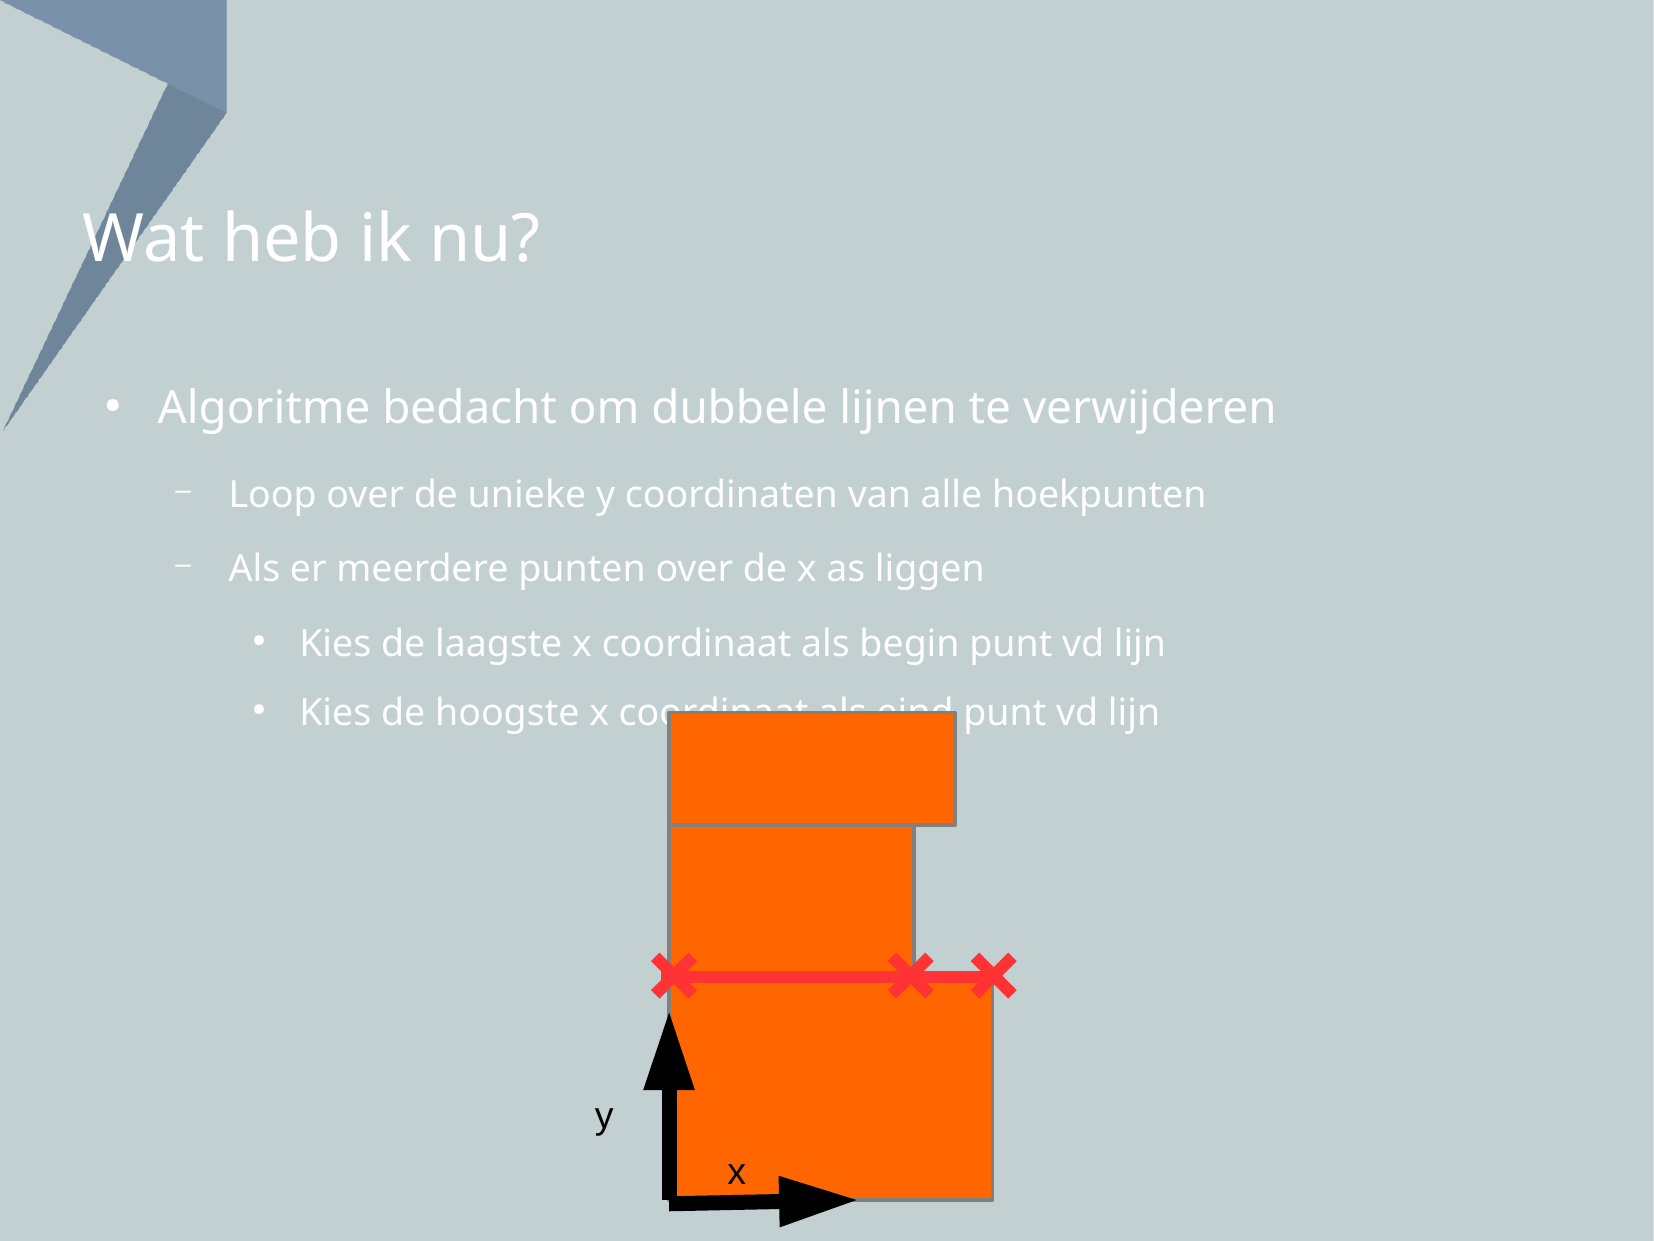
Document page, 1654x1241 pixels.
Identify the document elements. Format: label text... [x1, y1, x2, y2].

picture [0, 0, 1654, 1241]
text_box [669, 983, 993, 1201]
title Wat heb ik nu? [82, 139, 1571, 332]
text_box x [712, 1143, 788, 1201]
text_box y [580, 1087, 656, 1145]
text_box [669, 712, 956, 971]
list Algoritme bedacht om dubbele lijnen te verwijderen Loop over de unieke y coordinaten van alle hoekpunten Als er meerdere punten over de x as liggen Kies de laagste x coordinaat als begin punt vd lijn Kies de hoogste x coordinaat als eind punt vd lijn [86, 375, 1576, 971]
